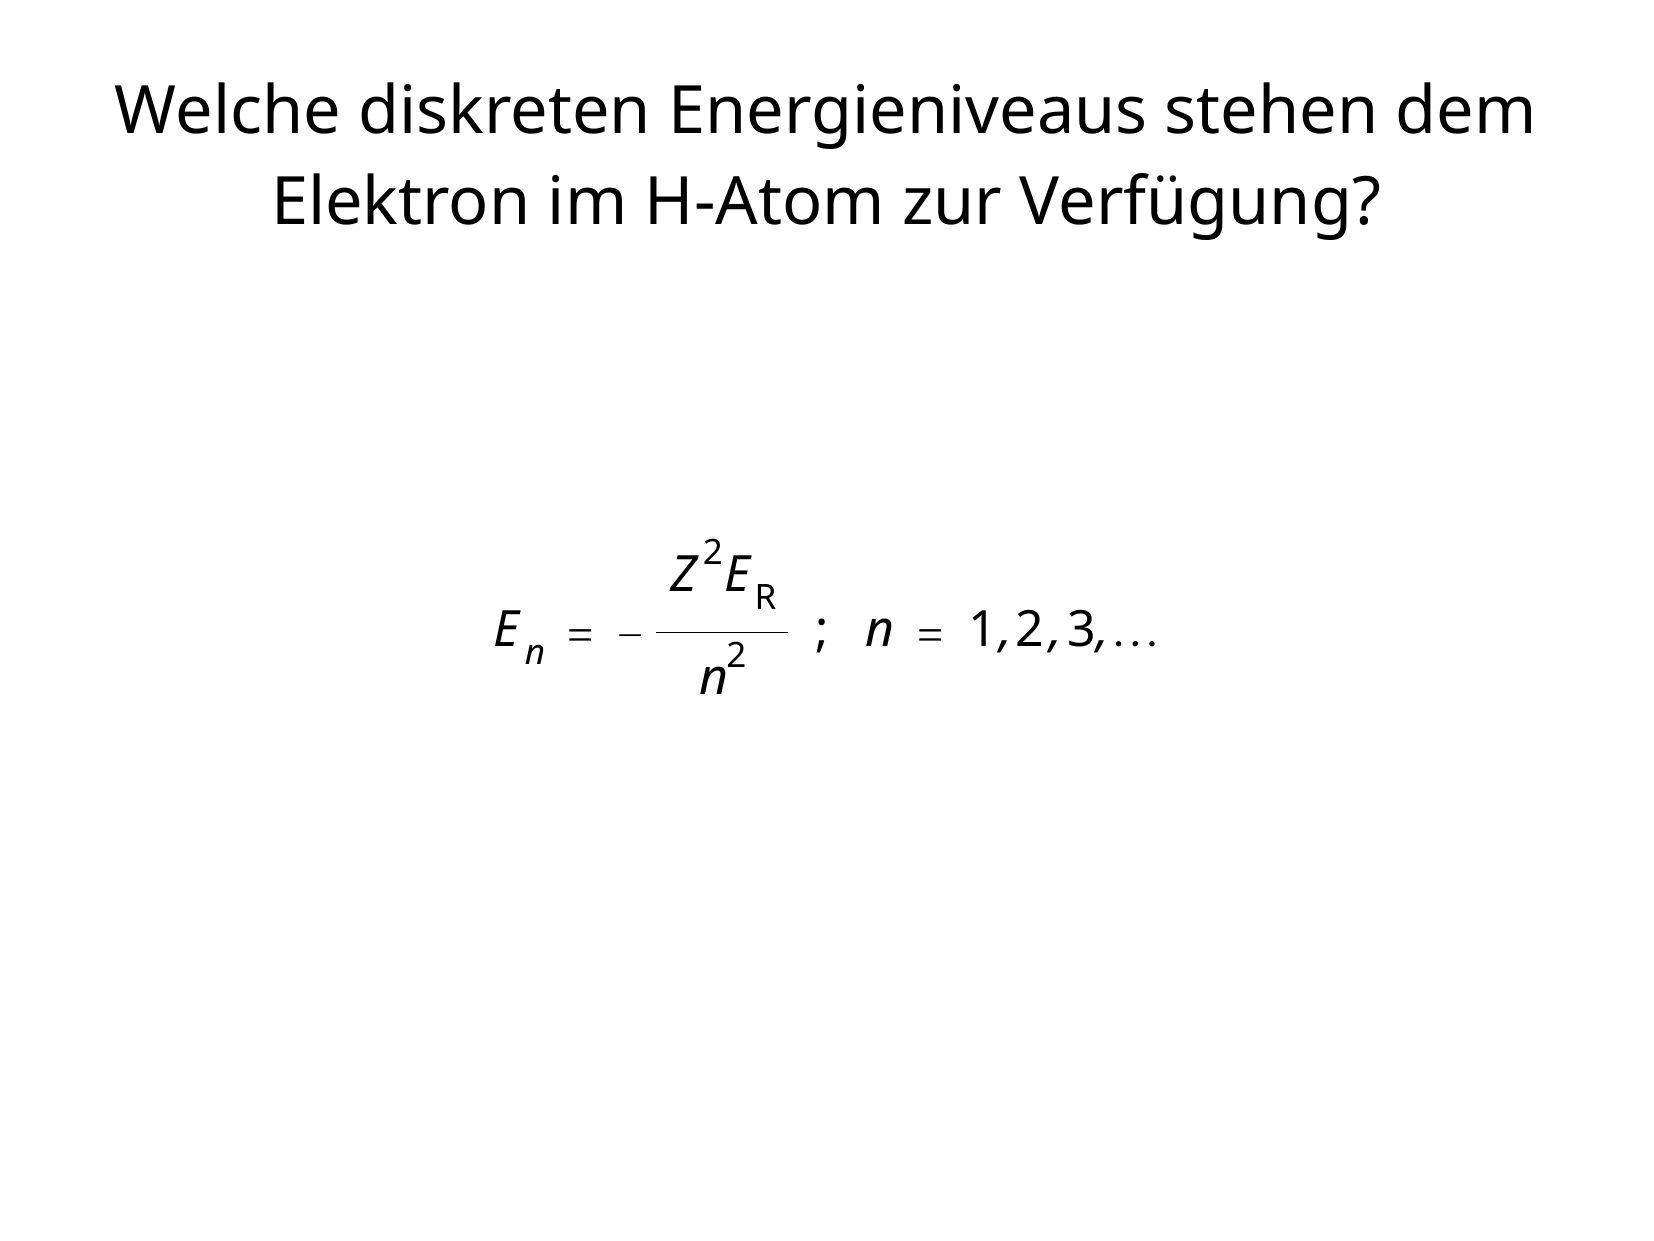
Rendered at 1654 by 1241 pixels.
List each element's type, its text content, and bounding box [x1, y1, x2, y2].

title Welche diskreten Energieniveaus stehen dem Elektron im H-Atom zur Verfügung? [82, 49, 1571, 257]
chart [487, 531, 1167, 709]
